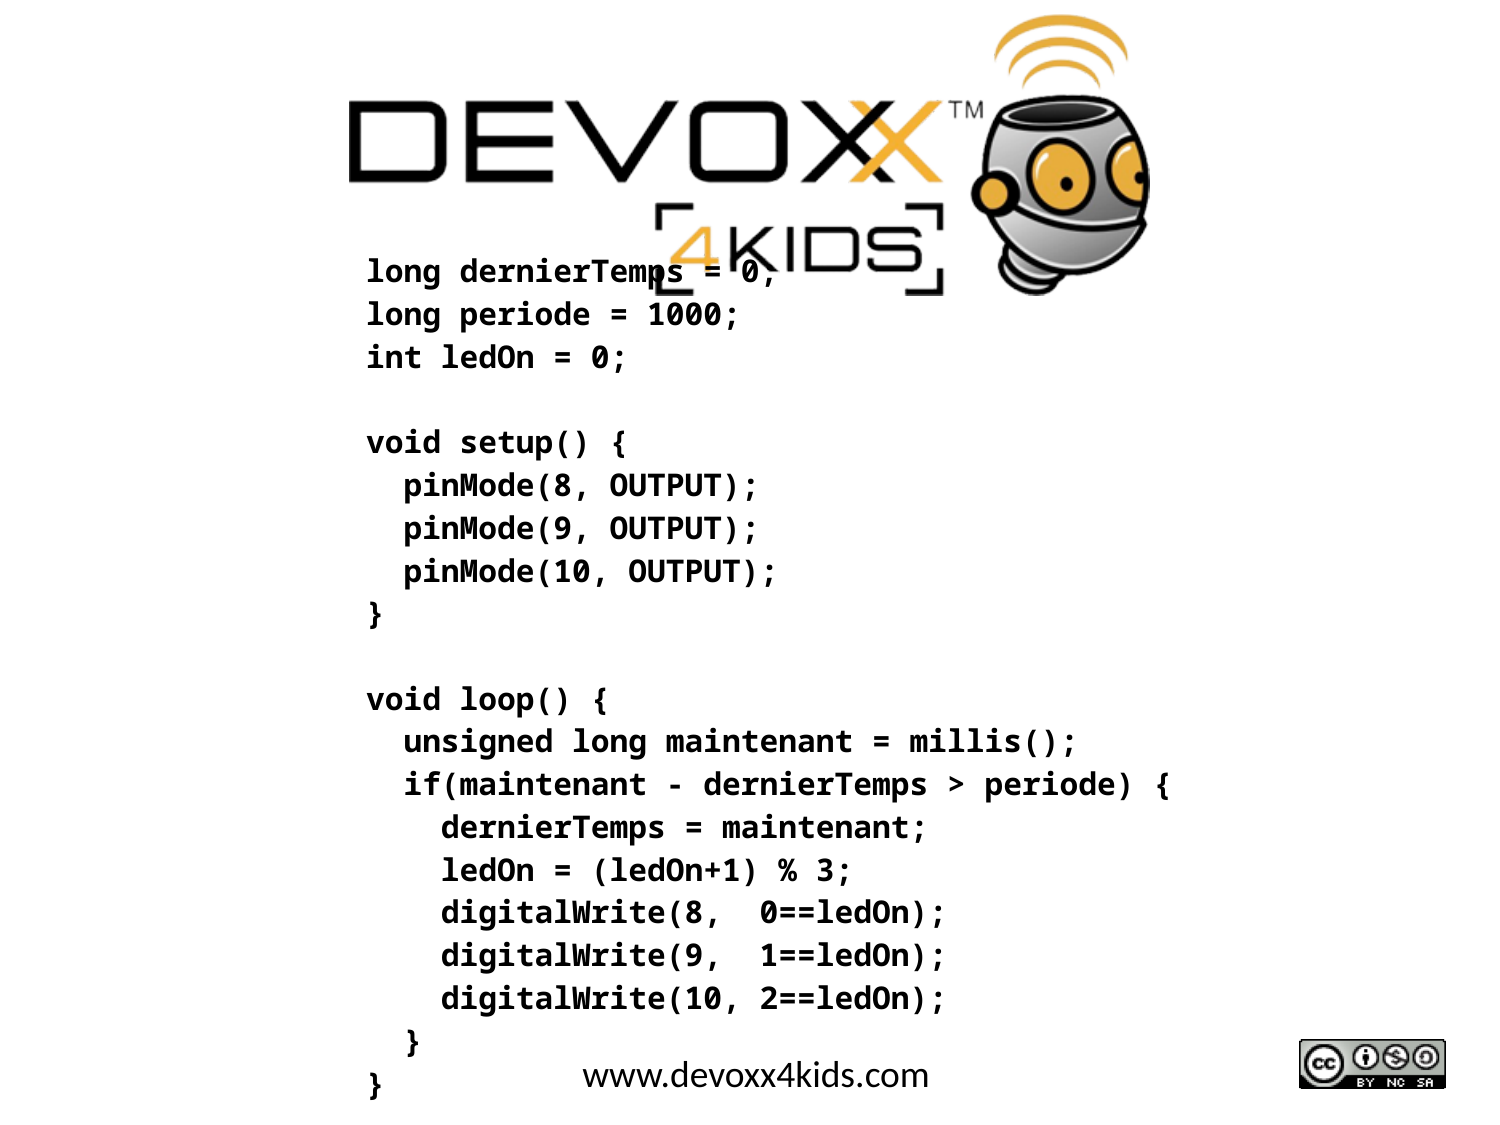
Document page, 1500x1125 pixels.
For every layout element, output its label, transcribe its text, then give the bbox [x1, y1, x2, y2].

picture [349, 14, 1150, 296]
title long dernierTemps = 0; long periode = 1000; int ledOn = 0; void setup() { pinMode(8, OUTPUT); pinMode(9, OUTPUT); pinMode(10, OUTPUT); } void loop() { unsigned long maintenant = millis(); if(maintenant - dernierTemps > periode) { dernierTemps = maintenant; ledOn = (ledOn+1) % 3; digitalWrite(8, 0==ledOn); digitalWrite(9, 1==ledOn); digitalWrite(10, 2==ledOn); } } [366, 309, 1229, 1045]
picture [1299, 1039, 1446, 1089]
